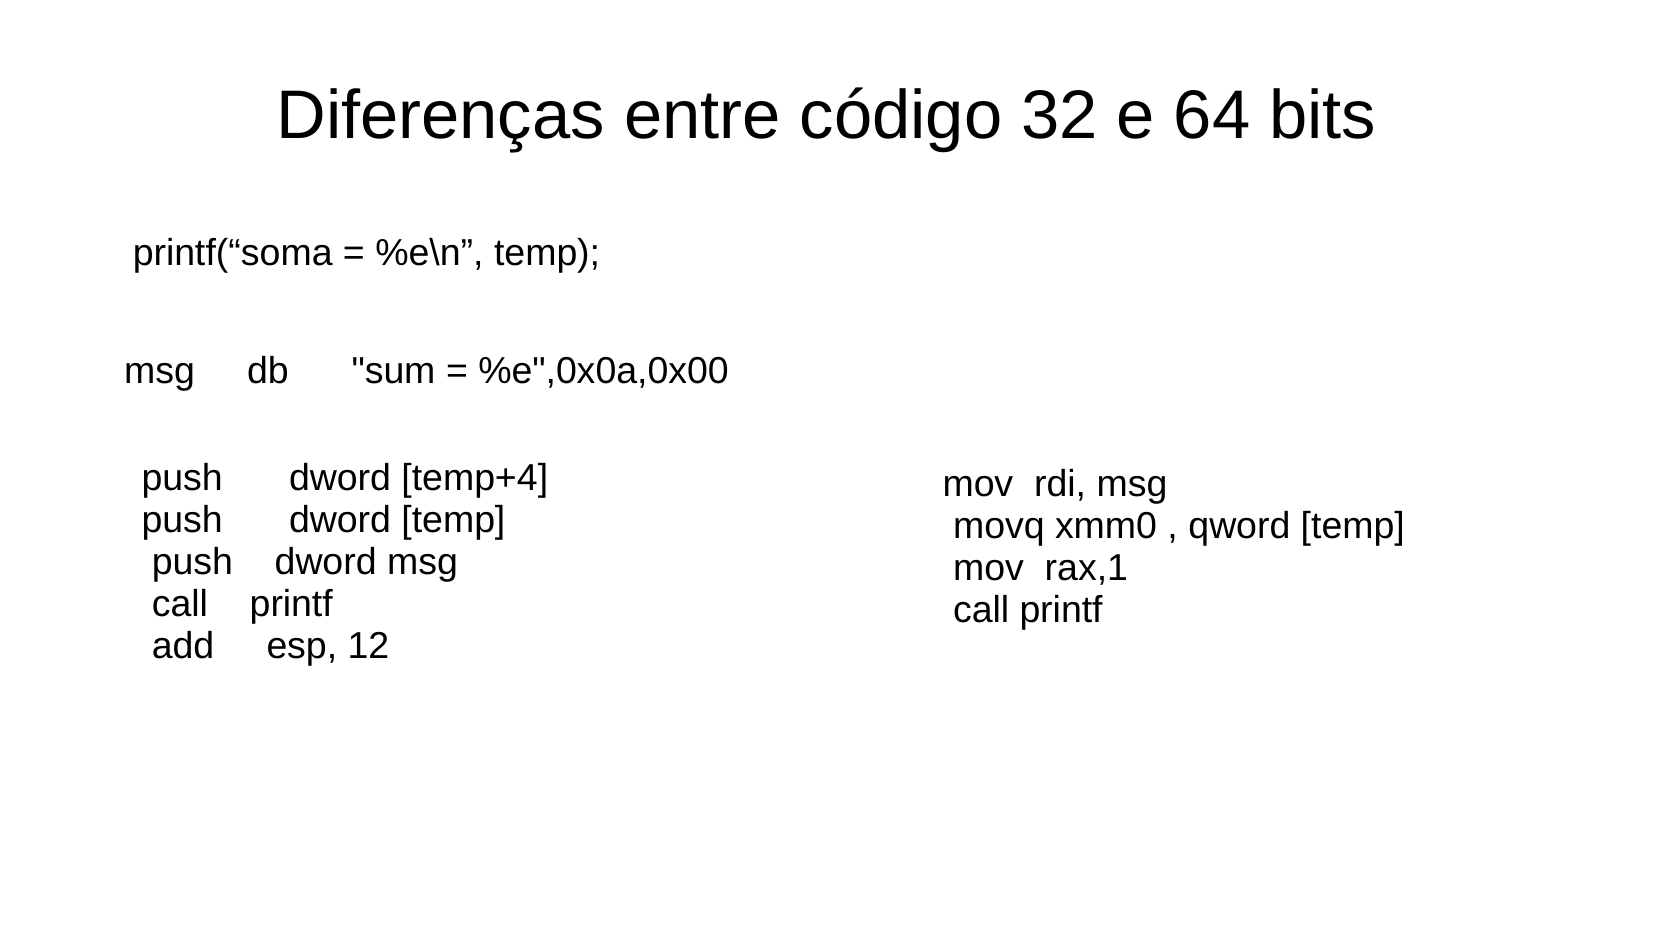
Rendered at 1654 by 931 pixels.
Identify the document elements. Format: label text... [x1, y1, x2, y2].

text_box push dword [temp+4] push dword [temp] push dword msg call printf add esp, 12 [53, 448, 674, 674]
title Diferenças entre código 32 e 64 bits [82, 37, 1571, 193]
text_box msg db "sum = %e",0x0a,0x00 [109, 342, 745, 400]
text_box mov rdi, msg movq xmm0 , qword [temp] mov rax,1 call printf [885, 454, 1452, 638]
text_box printf(“soma = %e\n”, temp); [118, 224, 616, 282]
